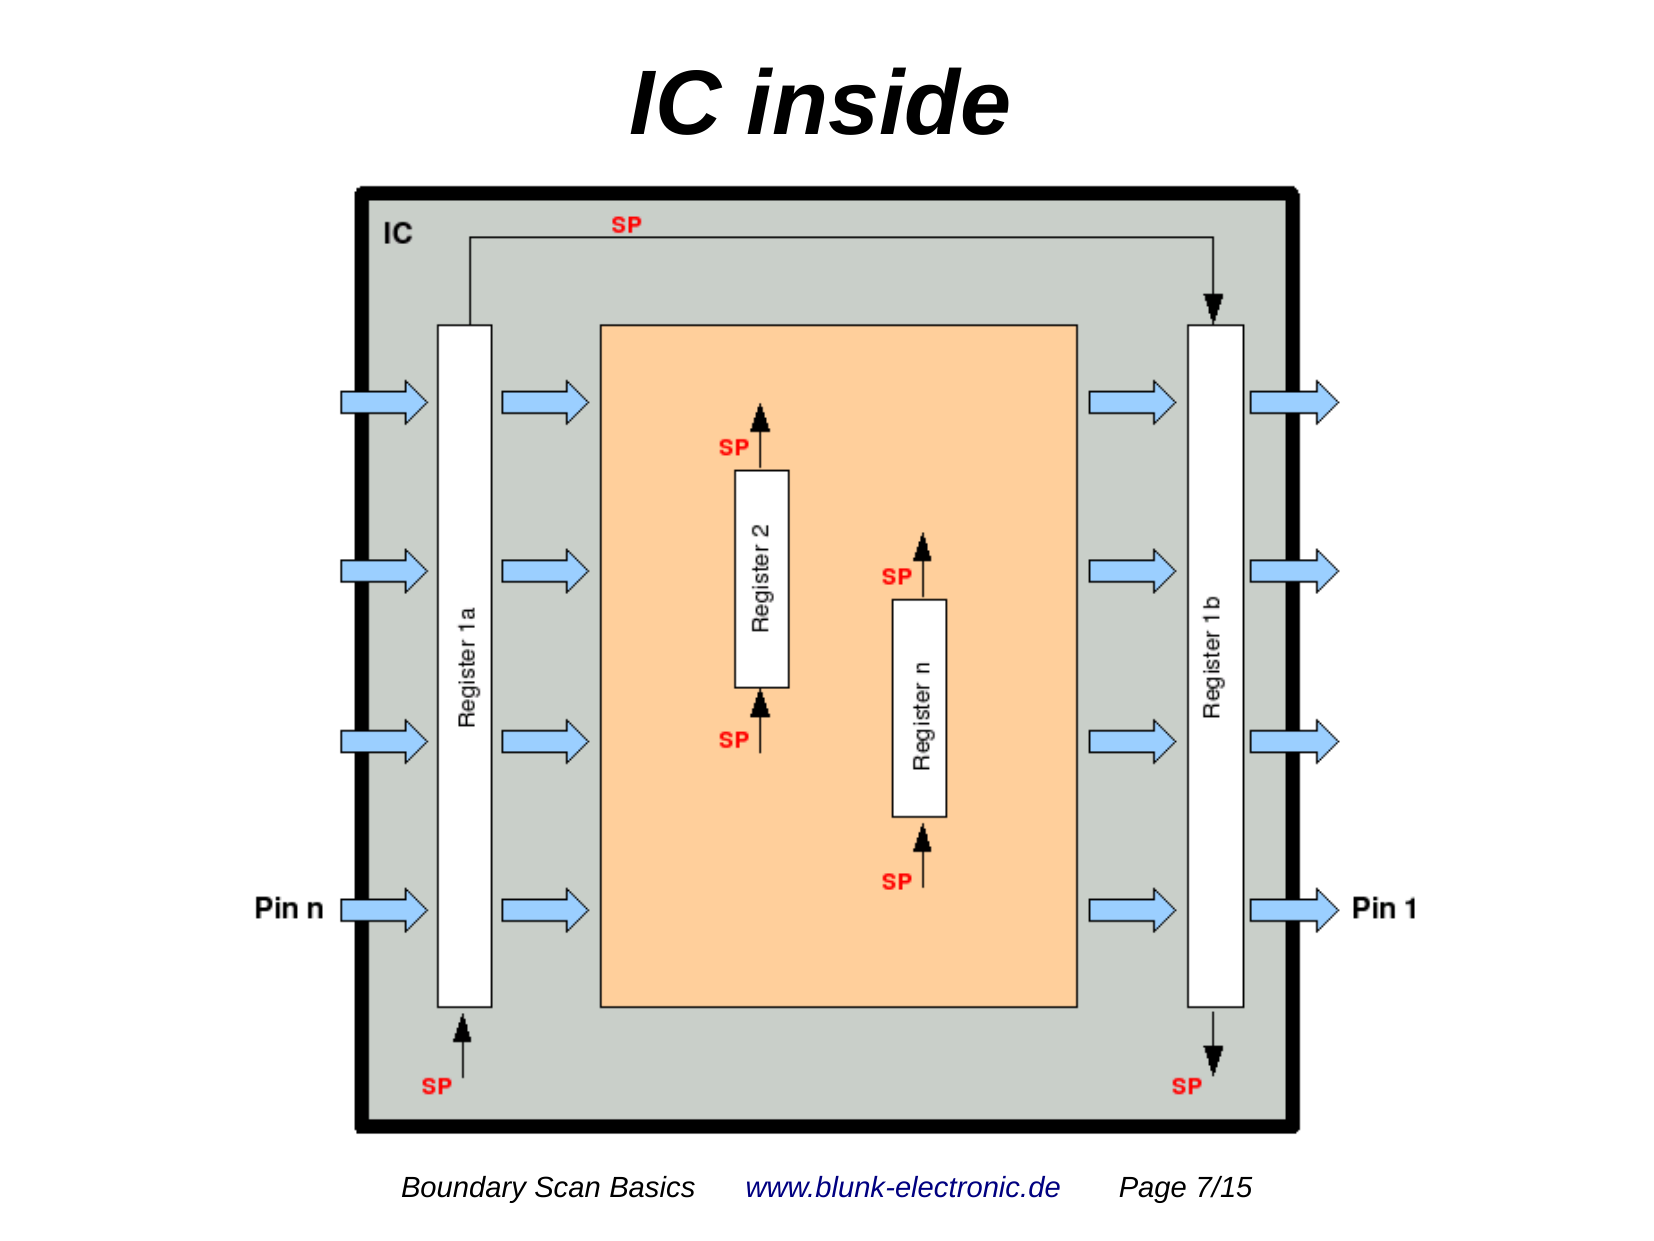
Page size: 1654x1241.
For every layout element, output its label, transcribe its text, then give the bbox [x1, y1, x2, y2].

title IC inside [76, 0, 1565, 207]
text_box Boundary Scan Basics www.blunk-electronic.de Page <number>/15 [29, 1163, 1625, 1216]
picture [253, 165, 1431, 1152]
